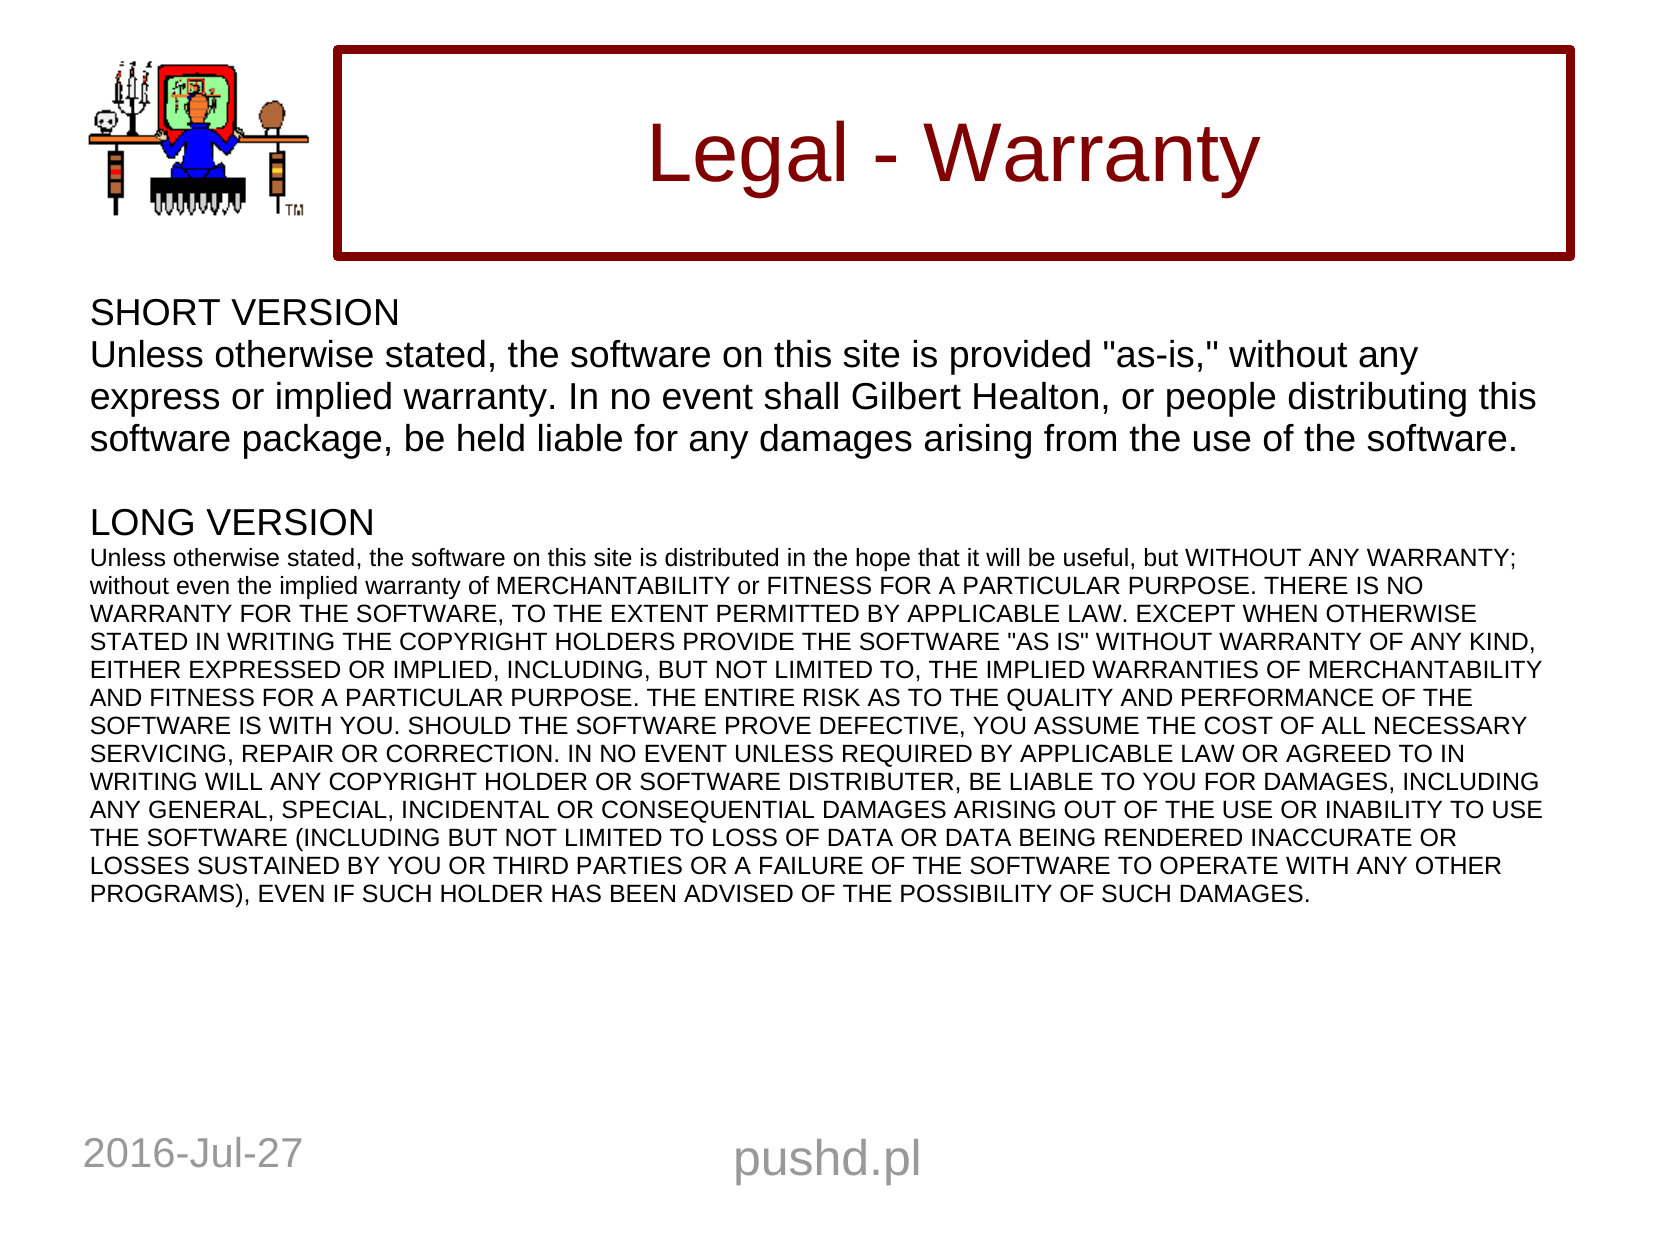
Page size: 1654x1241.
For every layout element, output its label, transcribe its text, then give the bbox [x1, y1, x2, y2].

picture [86, 60, 312, 225]
text_box [450, 853, 480, 925]
title Legal - Warranty [337, 49, 1571, 257]
text_box SHORT VERSION Unless otherwise stated, the software on this site is provided "as-is," without any express or implied warranty. In no event shall Gilbert Healton, or people distributing this software package, be held liable for any damages arising from the use of the software. LONG VERSION Unless otherwise stated, the software on this site is distributed in the hope that it will be useful, but WITHOUT ANY WARRANTY; without even the implied warranty of MERCHANTABILITY or FITNESS FOR A PARTICULAR PURPOSE. THERE IS NO WARRANTY FOR THE SOFTWARE, TO THE EXTENT PERMITTED BY APPLICABLE LAW. EXCEPT WHEN OTHERWISE STATED IN WRITING THE COPYRIGHT HOLDERS PROVIDE THE SOFTWARE "AS IS" WITHOUT WARRANTY OF ANY KIND, EITHER EXPRESSED OR IMPLIED, INCLUDING, BUT NOT LIMITED TO, THE IMPLIED WARRANTIES OF MERCHANTABILITY AND FITNESS FOR A PARTICULAR PURPOSE. THE ENTIRE RISK AS TO THE QUALITY AND PERFORMANCE OF THE SOFTWARE IS WITH YOU. SHOULD THE SOFTWARE PROVE DEFECTIVE, YOU ASSUME THE COST OF ALL NECESSARY SERVICING, REPAIR OR CORRECTION. IN NO EVENT UNLESS REQUIRED BY APPLICABLE LAW OR AGREED TO IN WRITING WILL ANY COPYRIGHT HOLDER OR SOFTWARE DISTRIBUTER, BE LIABLE TO YOU FOR DAMAGES, INCLUDING ANY GENERAL, SPECIAL, INCIDENTAL OR CONSEQUENTIAL DAMAGES ARISING OUT OF THE USE OR INABILITY TO USE THE SOFTWARE (INCLUDING BUT NOT LIMITED TO LOSS OF DATA OR DATA BEING RENDERED INACCURATE OR LOSSES SUSTAINED BY YOU OR THIRD PARTIES OR A FAILURE OF THE SOFTWARE TO OPERATE WITH ANY OTHER PROGRAMS), EVEN IF SUCH HOLDER HAS BEEN ADVISED OF THE POSSIBILITY OF SUCH DAMAGES. [75, 284, 1576, 916]
